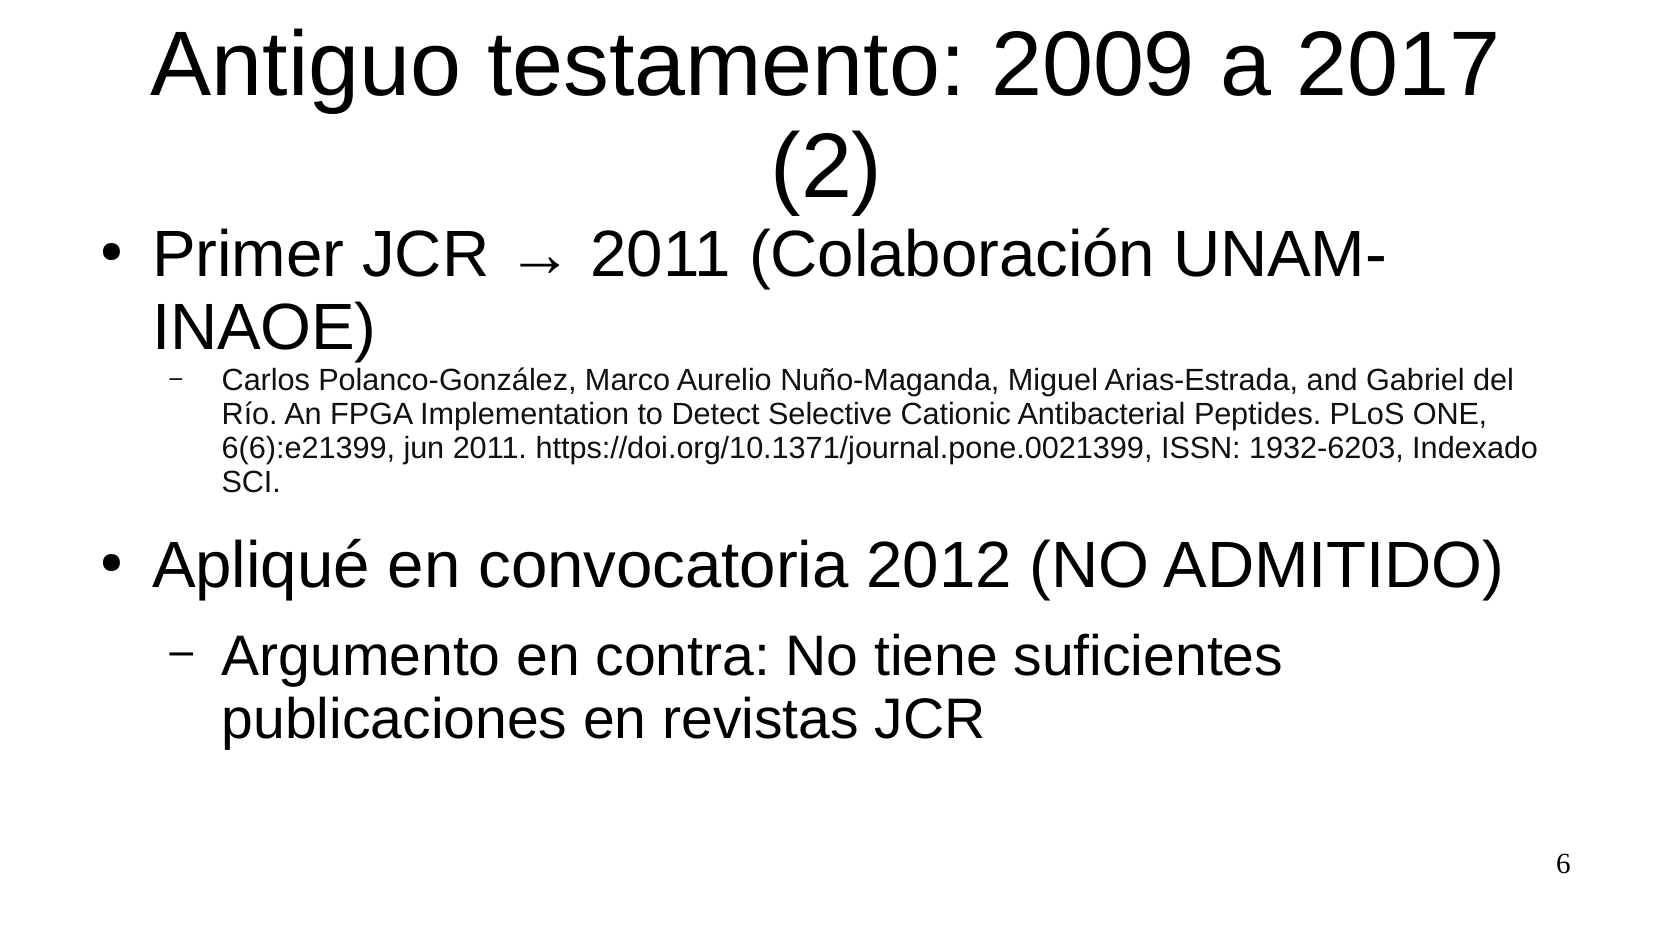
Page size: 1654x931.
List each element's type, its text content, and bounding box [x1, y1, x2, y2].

list Primer JCR → 2011 (Colaboración UNAM-INAOE) Carlos Polanco-González, Marco Aurelio Nuño-Maganda, Miguel Arias-Estrada, and Gabriel del Río. An FPGA Implementation to Detect Selective Cationic Antibacterial Peptides. PLoS ONE, 6(6):e21399, jun 2011. https://doi.org/10.1371/journal.pone.0021399, ISSN: 1932-6203, Indexado SCI. Apliqué en convocatoria 2012 (NO ADMITIDO) Argumento en contra: No tiene suficientes publicaciones en revistas JCR [82, 217, 1571, 758]
title Antiguo testamento: 2009 a 2017 (2) [82, 12, 1571, 217]
